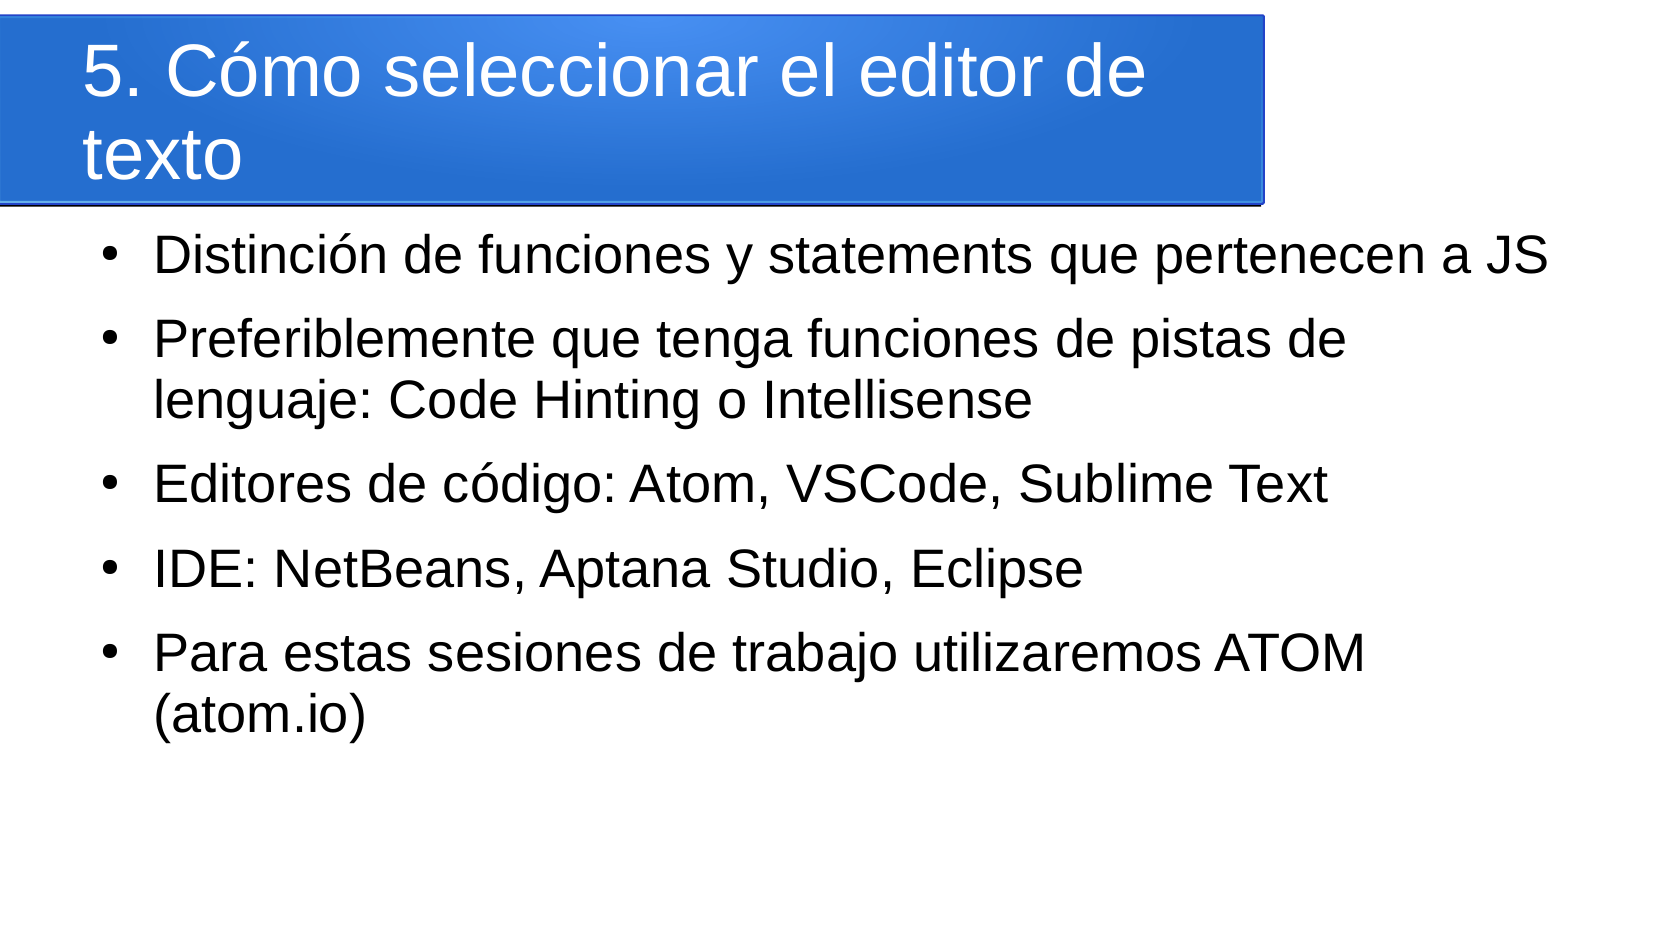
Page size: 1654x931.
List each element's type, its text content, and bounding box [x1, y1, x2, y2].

title 5. Cómo seleccionar el editor de texto [82, 29, 1235, 196]
list Distinción de funciones y statements que pertenecen a JS Preferiblemente que tenga funciones de pistas de lenguaje: Code Hinting o Intellisense Editores de código: Atom, VSCode, Sublime Text IDE: NetBeans, Aptana Studio, Eclipse Para estas sesiones de trabajo utilizaremos ATOM (atom.io) [82, 224, 1571, 764]
